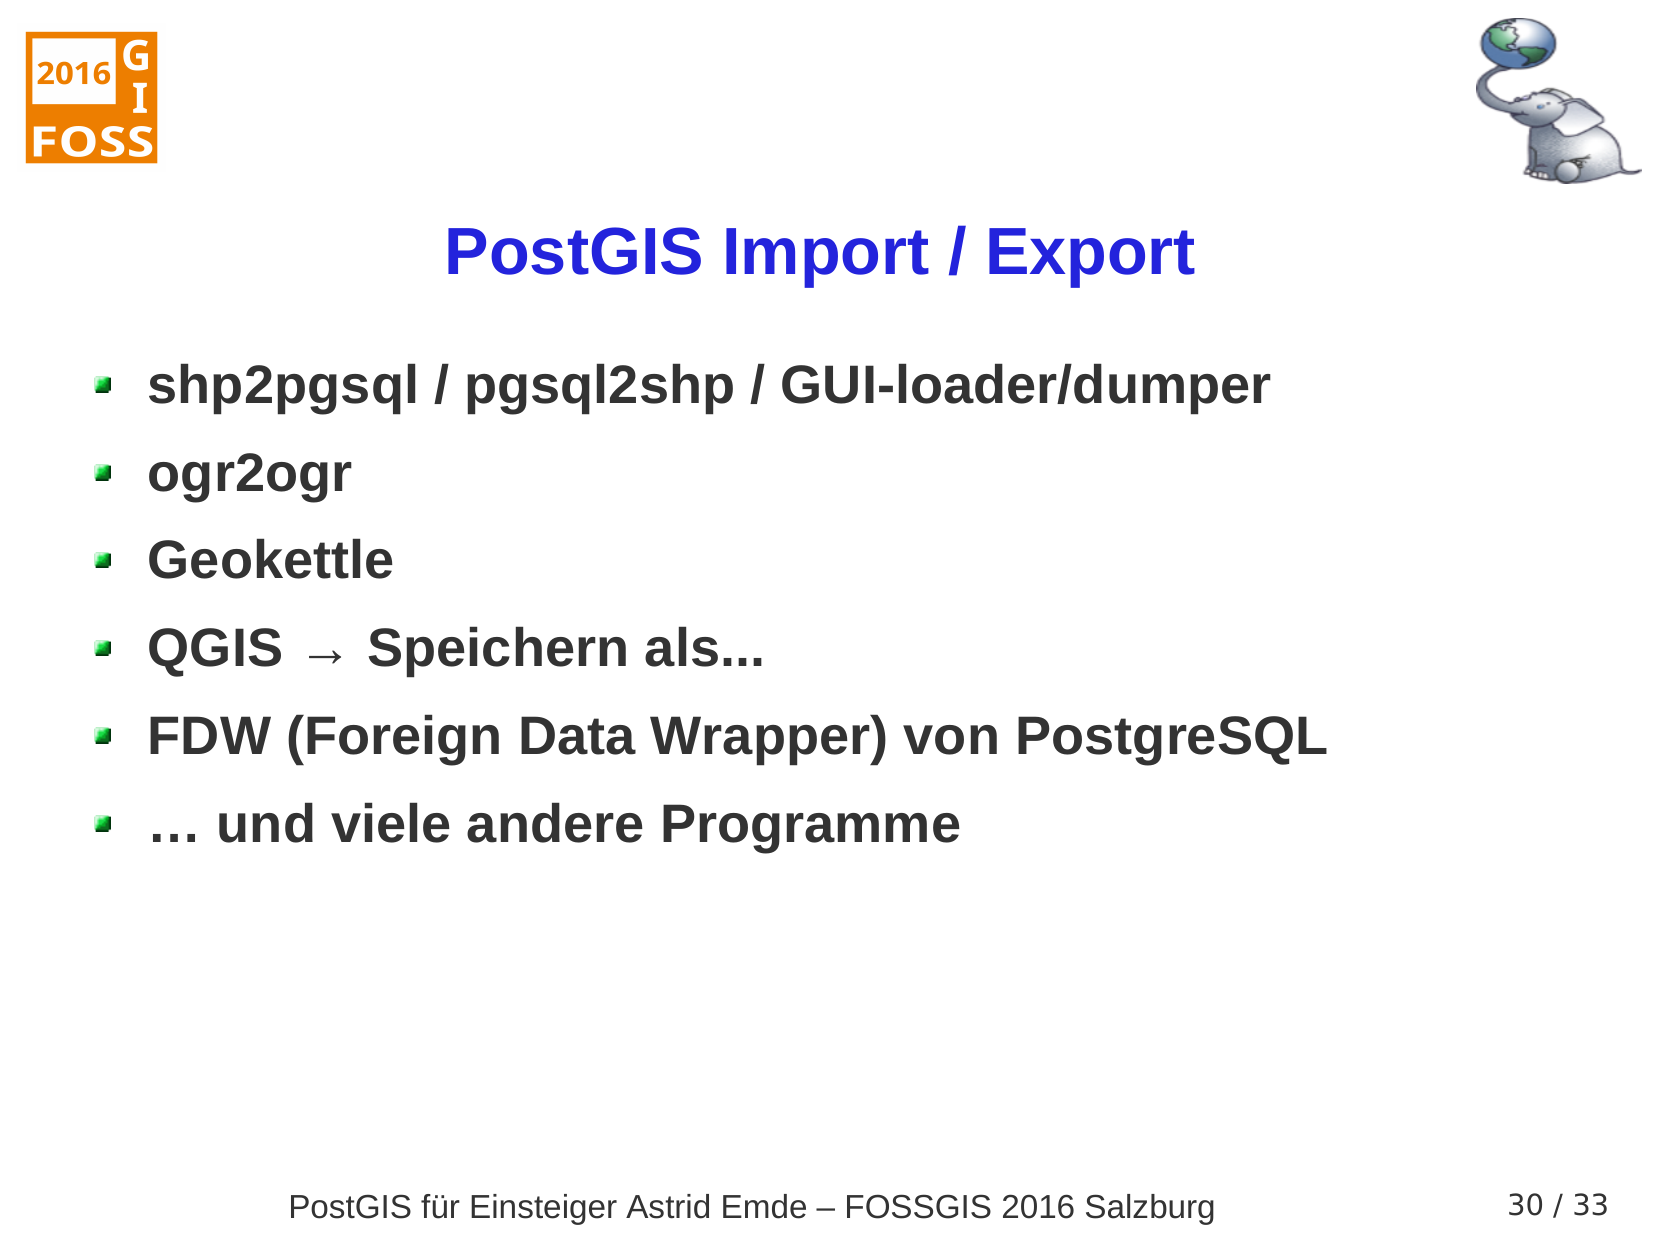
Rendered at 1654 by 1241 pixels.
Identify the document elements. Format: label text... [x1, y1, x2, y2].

title PostGIS Import / Export [76, 177, 1565, 325]
picture [17, 23, 166, 172]
picture [1476, 18, 1642, 184]
list shp2pgsql / pgsql2shp / GUI-loader/dumper ogr2ogr Geokettle QGIS → Speichern als... FDW (Foreign Data Wrapper) von PostgreSQL … und viele andere Programme [76, 354, 1565, 1173]
